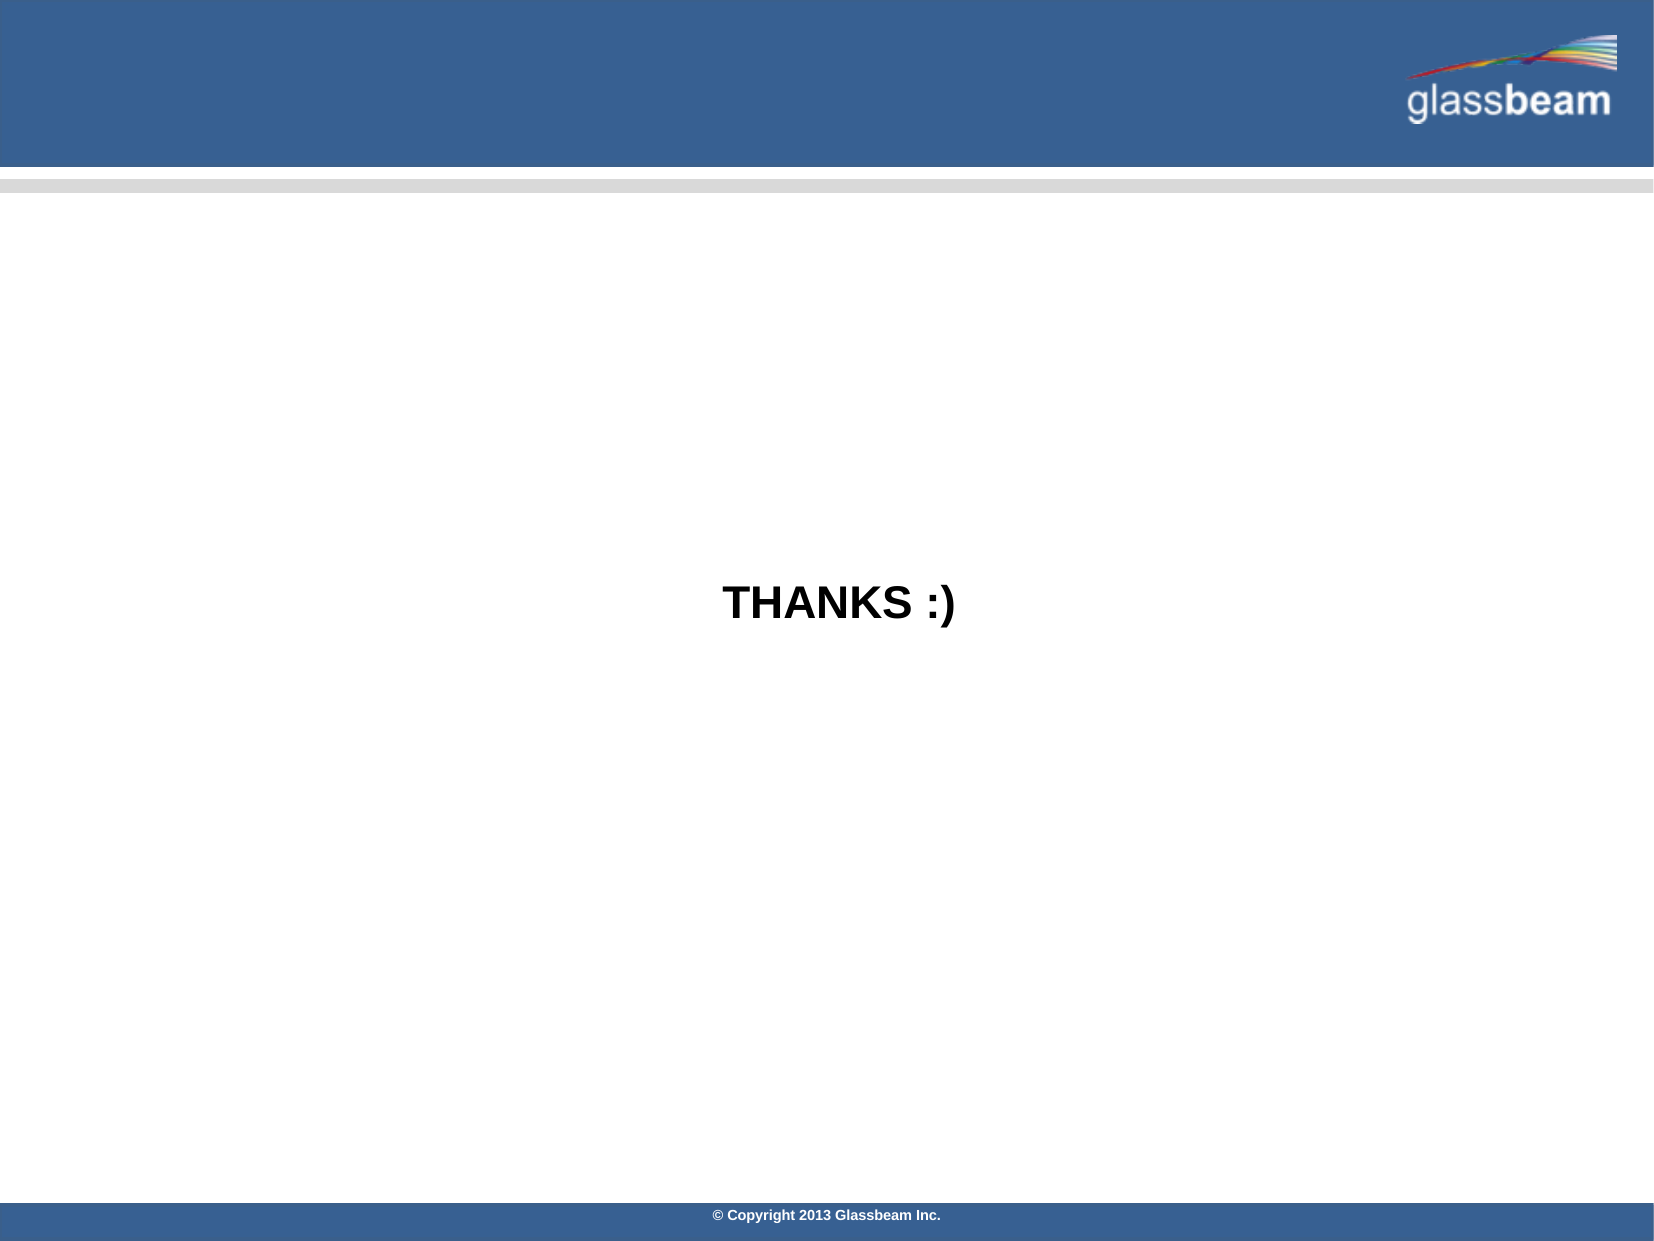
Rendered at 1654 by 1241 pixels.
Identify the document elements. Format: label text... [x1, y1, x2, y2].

picture [1405, 35, 1617, 124]
text_box THANKS :) [707, 569, 971, 685]
